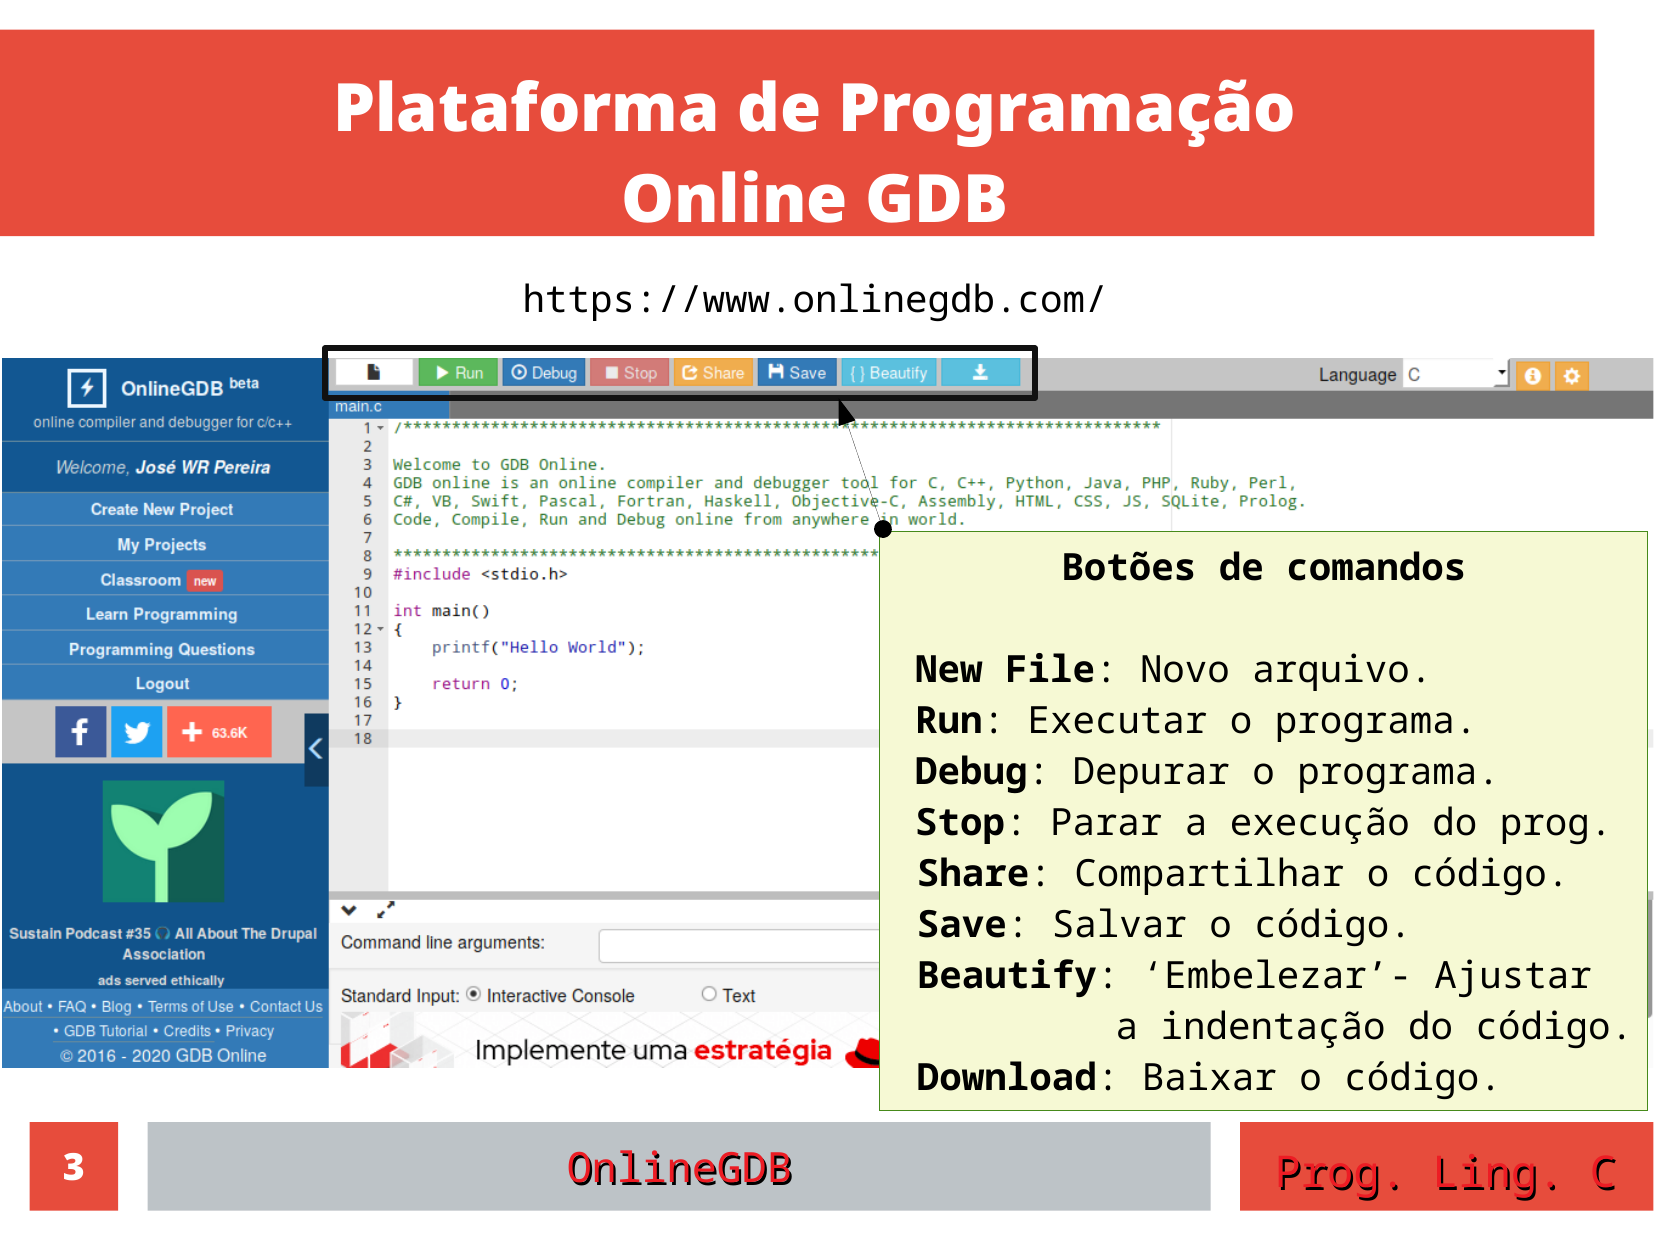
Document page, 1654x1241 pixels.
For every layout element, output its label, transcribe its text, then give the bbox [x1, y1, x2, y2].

title Plataforma de Programação Online GDB [283, 60, 1347, 243]
picture [2, 358, 879, 1068]
text_box https://www.onlinegdb.com/ [507, 264, 1123, 325]
text_box [324, 348, 1036, 399]
text_box OnlineGDB [197, 1133, 1162, 1199]
picture [841, 358, 1654, 1068]
text_box Prog. Ling. C [1233, 1133, 1654, 1202]
text_box Botões de comandos New File: Novo arquivo. Run: Executar o programa. Debug: Depurar o programa. Stop: Parar a execução do prog. Share: Compartilhar o código. Save: Salvar o código. Beautify: ‘Embelezar’- Ajustar a indentação do código. Download: Baixar o código. [879, 531, 1648, 1111]
